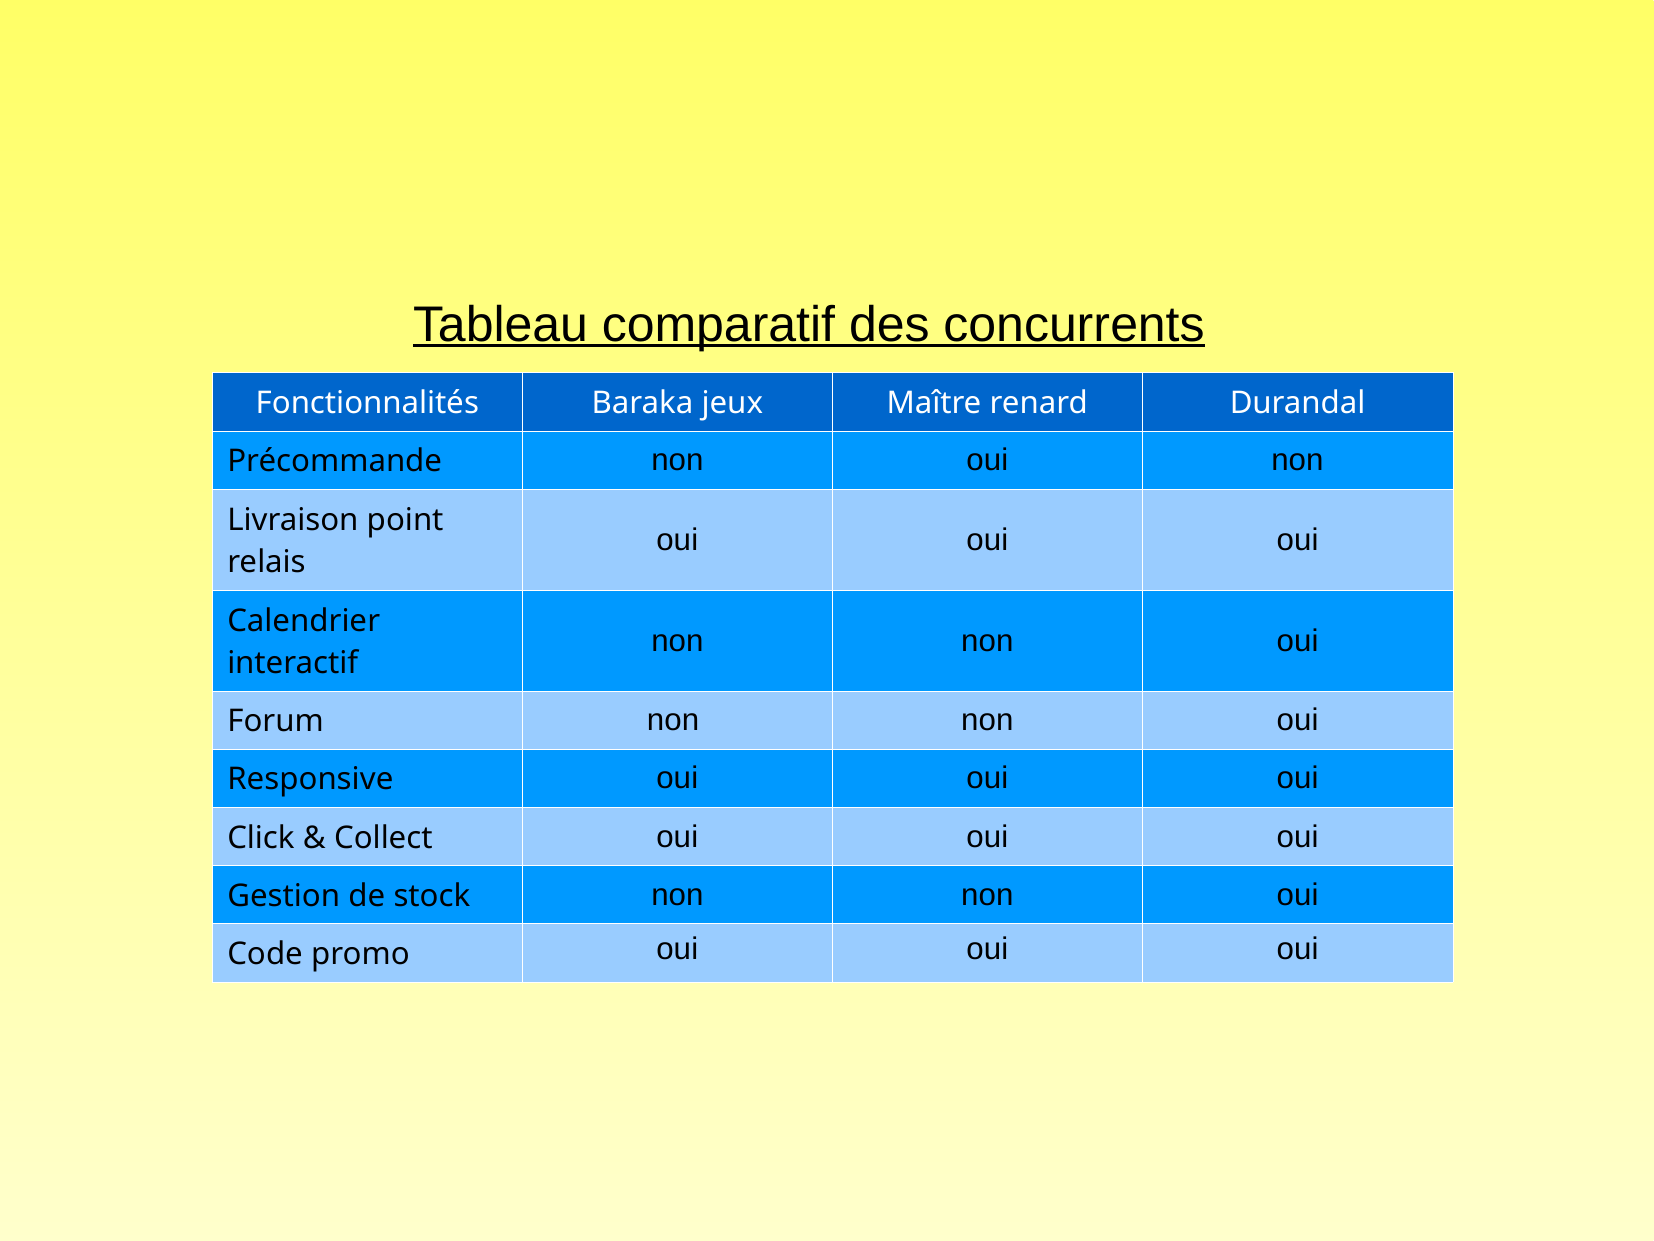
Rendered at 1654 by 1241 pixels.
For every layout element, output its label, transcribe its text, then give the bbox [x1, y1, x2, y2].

table_header Maître renard [833, 373, 1142, 431]
table_cell non [523, 591, 832, 691]
table_cell non [1143, 432, 1453, 489]
table_cell Code promo [213, 924, 522, 982]
subtitle Tableau comparatif des concurrents [153, 11, 1465, 637]
table_header Durandal [1143, 373, 1453, 431]
table_cell non [523, 692, 832, 749]
table_cell Livraison point relais [213, 490, 522, 590]
table_cell oui [833, 808, 1142, 865]
table_cell oui [1143, 490, 1453, 590]
table_header Baraka jeux [523, 373, 832, 431]
table_cell Gestion de stock [213, 866, 522, 923]
table_cell oui [523, 808, 832, 865]
table_cell Calendrier interactif [213, 591, 522, 691]
table_cell oui [523, 750, 832, 807]
table_cell oui [1143, 750, 1453, 807]
table_cell oui [833, 750, 1142, 807]
table_cell non [833, 692, 1142, 749]
table_cell oui [833, 924, 1142, 982]
table_cell non [833, 866, 1142, 923]
table_cell oui [523, 924, 832, 982]
table_cell oui [833, 490, 1142, 590]
table_cell oui [523, 490, 832, 590]
table_cell oui [1143, 808, 1453, 865]
table_cell Précommande [213, 432, 522, 489]
table_cell oui [1143, 924, 1453, 982]
table_cell Forum [213, 692, 522, 749]
table_cell non [833, 591, 1142, 691]
table_cell oui [1143, 866, 1453, 923]
table_cell oui [1143, 591, 1453, 691]
table_cell non [523, 866, 832, 923]
table_cell Click & Collect [213, 808, 522, 865]
table_header Fonctionnalités [213, 373, 522, 431]
table_cell non [523, 432, 832, 489]
table_cell Responsive [213, 750, 522, 807]
table_cell oui [1143, 692, 1453, 749]
table_cell oui [833, 432, 1142, 489]
